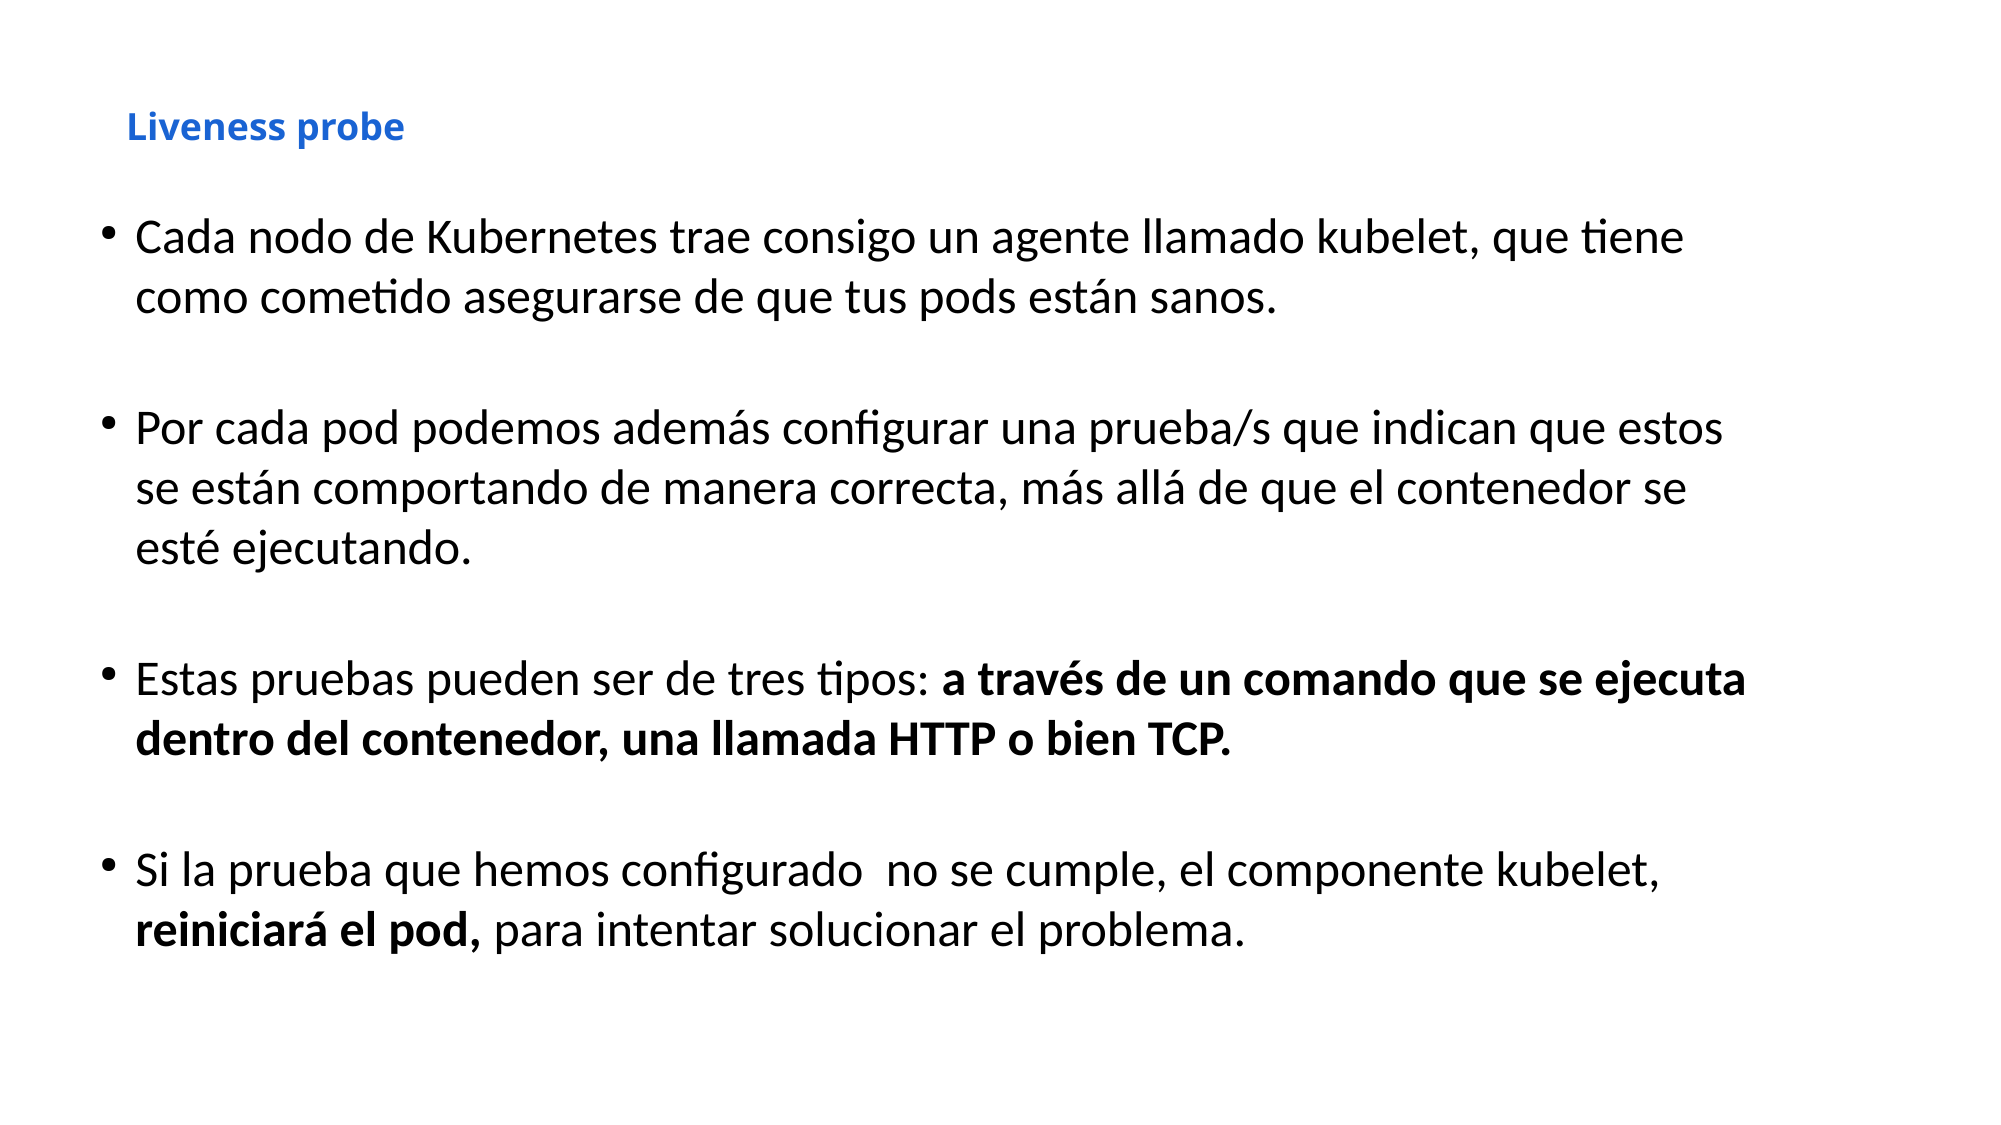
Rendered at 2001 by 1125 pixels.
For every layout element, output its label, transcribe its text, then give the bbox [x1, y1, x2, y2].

text_box Liveness probe [126, 100, 407, 152]
text_box Cada nodo de Kubernetes trae consigo un agente llamado kubelet, que tiene como cometido asegurarse de que tus pods están sanos. Por cada pod podemos además configurar una prueba/s que indican que estos se están comportando de manera correcta, más allá de que el contenedor se esté ejecutando. Estas pruebas pueden ser de tres tipos: a través de un comando que se ejecuta dentro del contenedor, una llamada HTTP o bien TCP. Si la prueba que hemos configurado no se cumple, el componente kubelet, reiniciará el pod, para intentar solucionar el problema. [85, 188, 1772, 1018]
